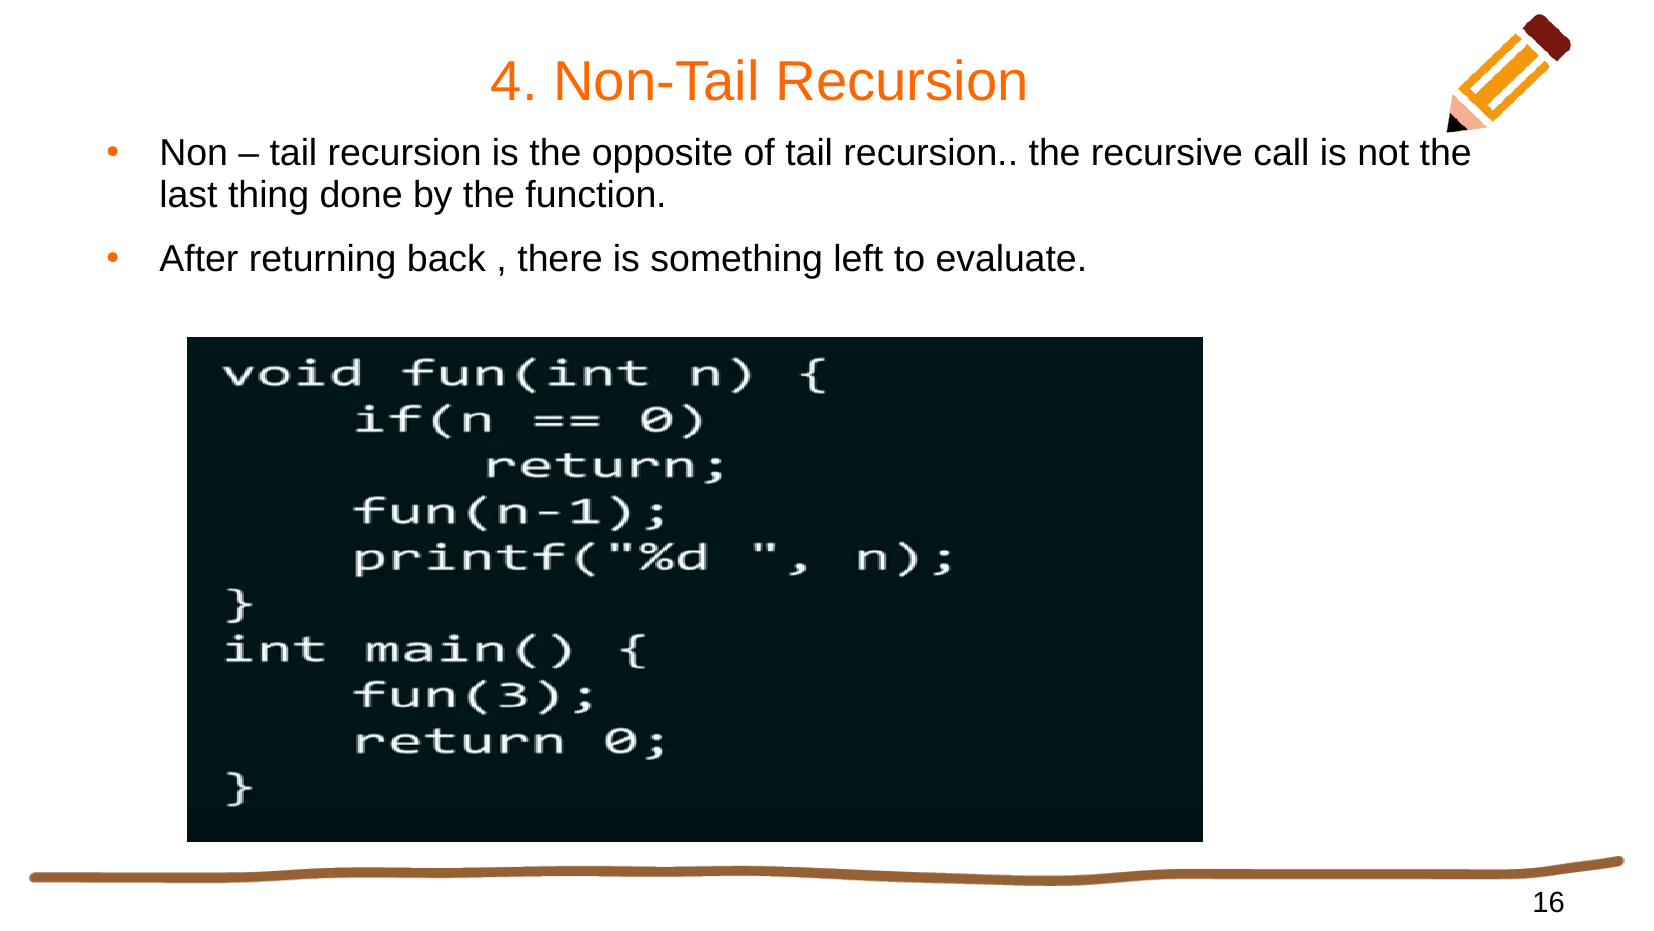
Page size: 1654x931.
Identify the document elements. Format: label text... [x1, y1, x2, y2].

title 4. Non-Tail Recursion [88, 29, 1447, 131]
picture [1446, 14, 1571, 133]
picture [187, 337, 1203, 842]
picture [29, 856, 1625, 886]
list Non – tail recursion is the opposite of tail recursion.. the recursive call is not the last thing done by the function. After returning back , there is something left to evaluate. [88, 131, 1538, 301]
